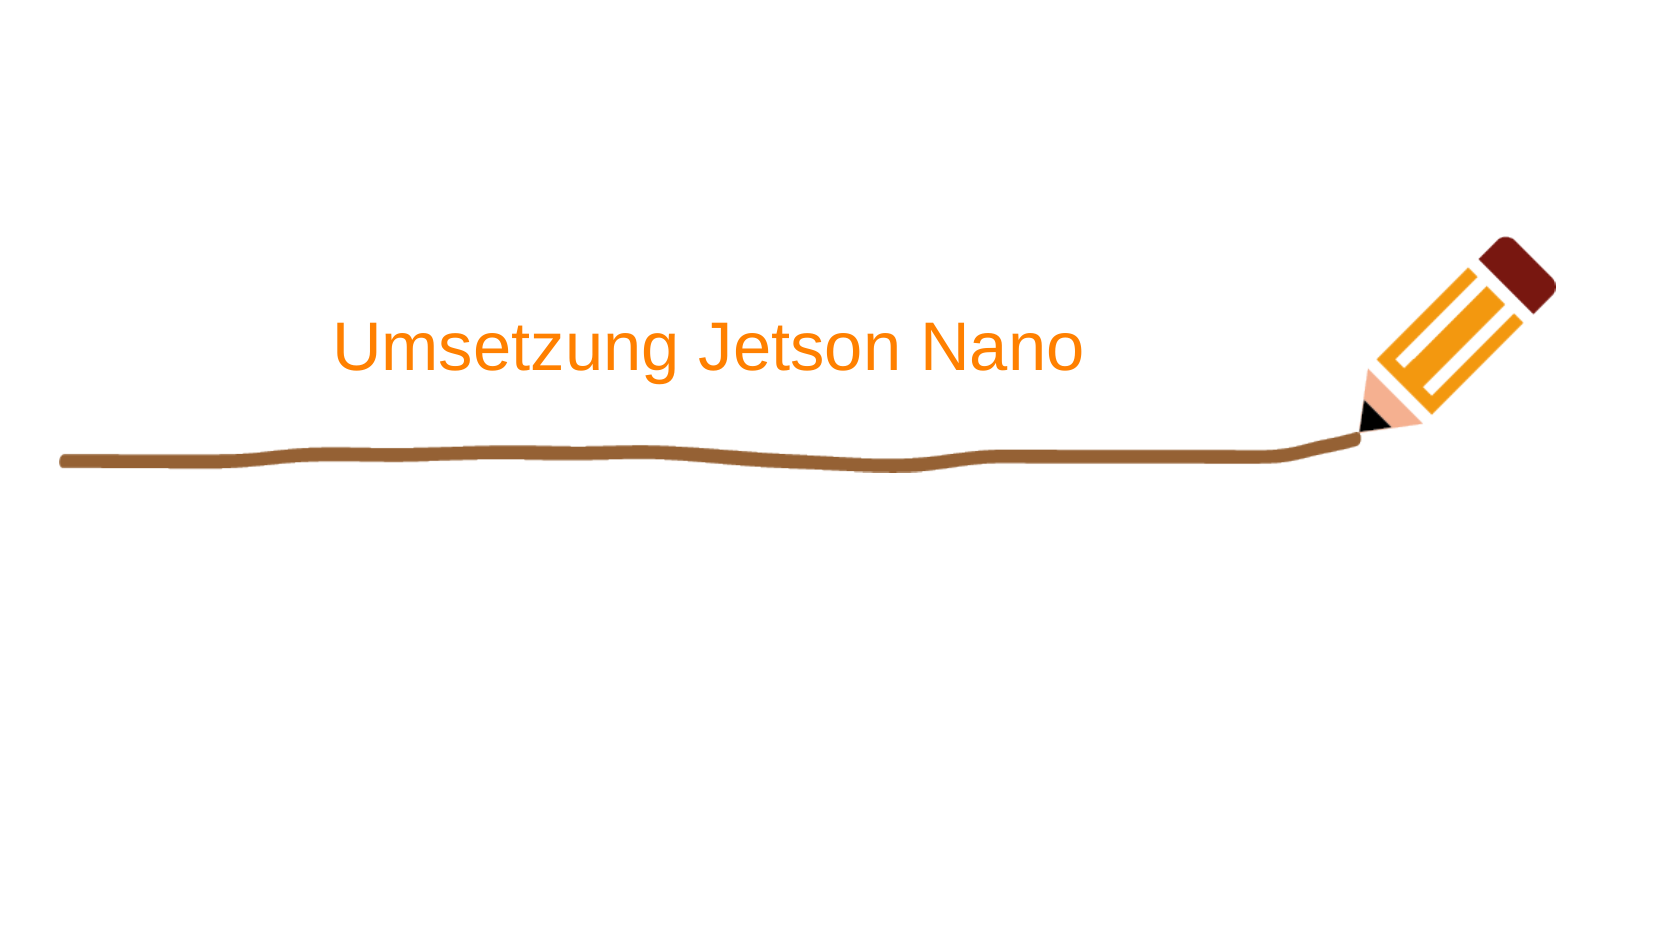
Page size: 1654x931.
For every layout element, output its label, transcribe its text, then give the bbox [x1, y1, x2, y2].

picture [59, 236, 1556, 473]
title Umsetzung Jetson Nano [88, 265, 1329, 429]
